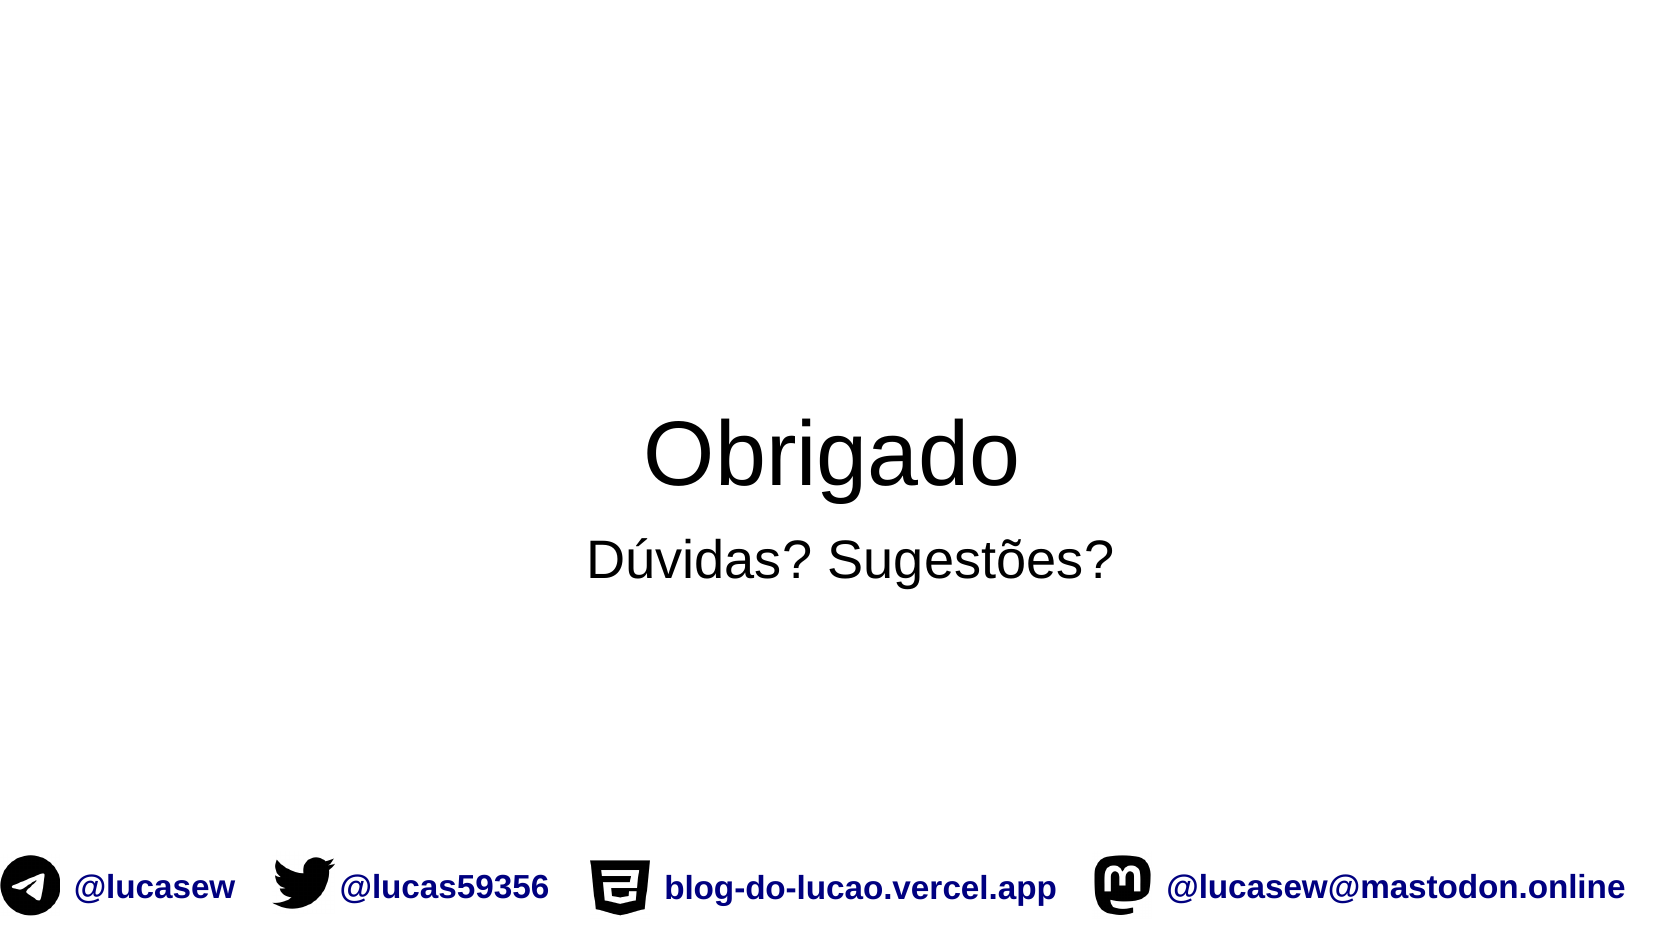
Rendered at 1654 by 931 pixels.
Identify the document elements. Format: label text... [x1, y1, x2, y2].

picture [590, 856, 650, 919]
title Obrigado [88, 376, 1577, 532]
picture [272, 851, 335, 914]
text_box @lucasew@mastodon.online [1151, 843, 1654, 931]
picture [1092, 851, 1151, 919]
text_box @lucasew [59, 843, 260, 931]
title Dúvidas? Sugestões? [106, 529, 1595, 591]
text_box @lucas59356 [324, 843, 591, 931]
picture [0, 854, 59, 916]
text_box blog-do-lucao.vercel.app [649, 851, 1093, 926]
